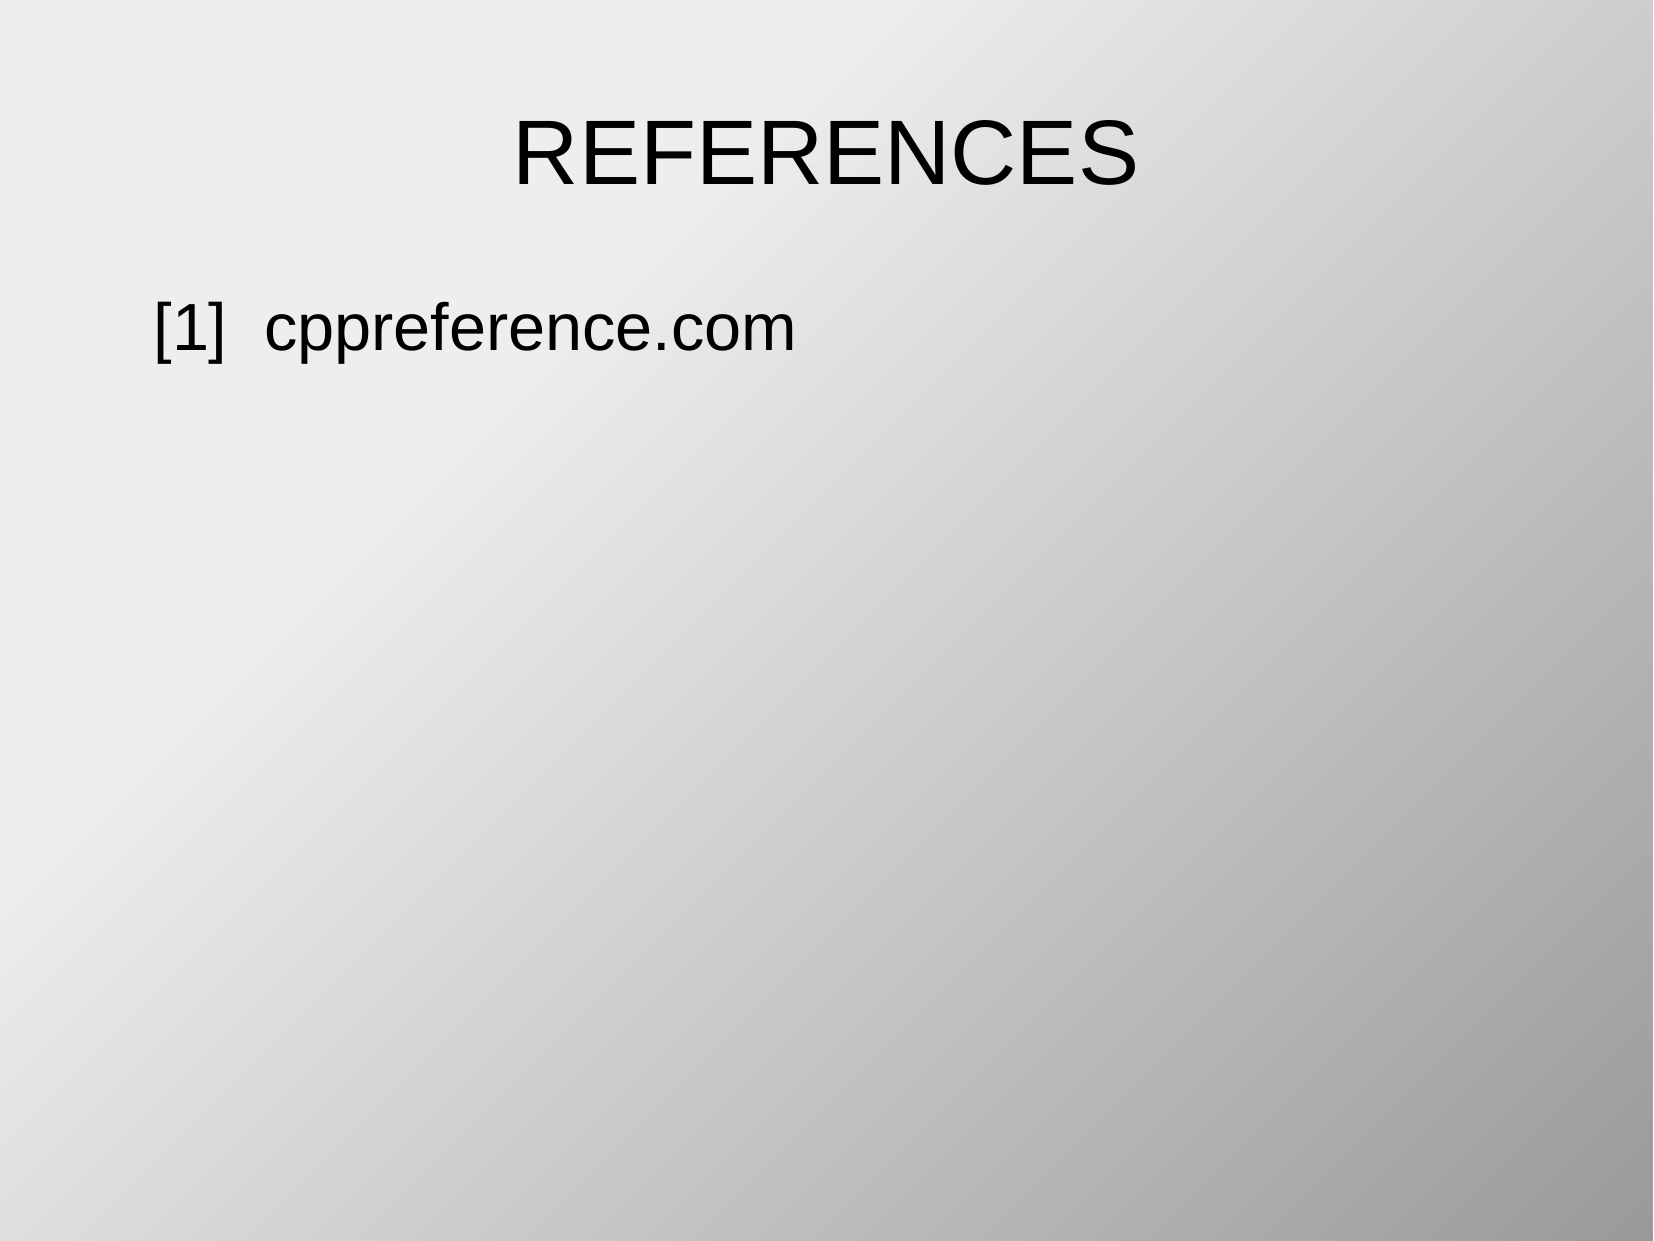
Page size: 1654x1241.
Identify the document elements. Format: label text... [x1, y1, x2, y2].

title REFERENCES [82, 49, 1571, 257]
list [1] cppreference.com [82, 290, 1571, 1010]
